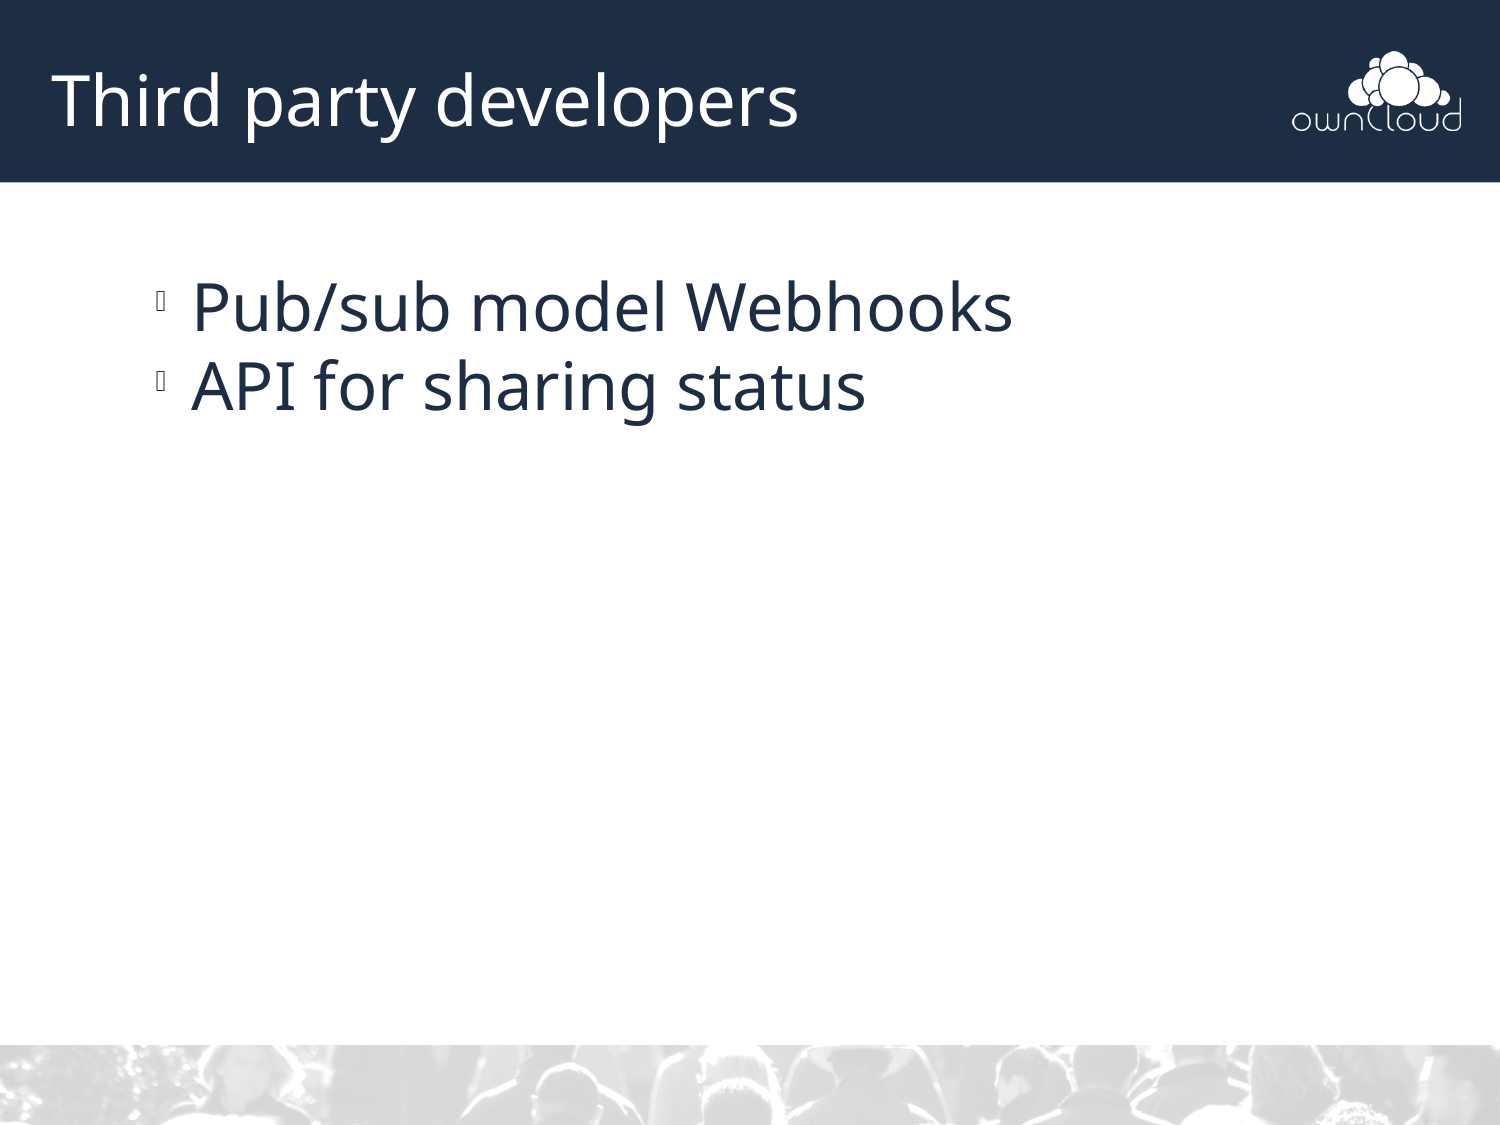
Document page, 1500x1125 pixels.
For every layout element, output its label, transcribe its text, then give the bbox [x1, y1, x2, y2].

text_box Third party developers [36, 0, 1250, 199]
picture [0, 1045, 1500, 1125]
text_box Pub/sub model Webhooks API for sharing status [140, 256, 1500, 1084]
picture [1292, 51, 1461, 131]
